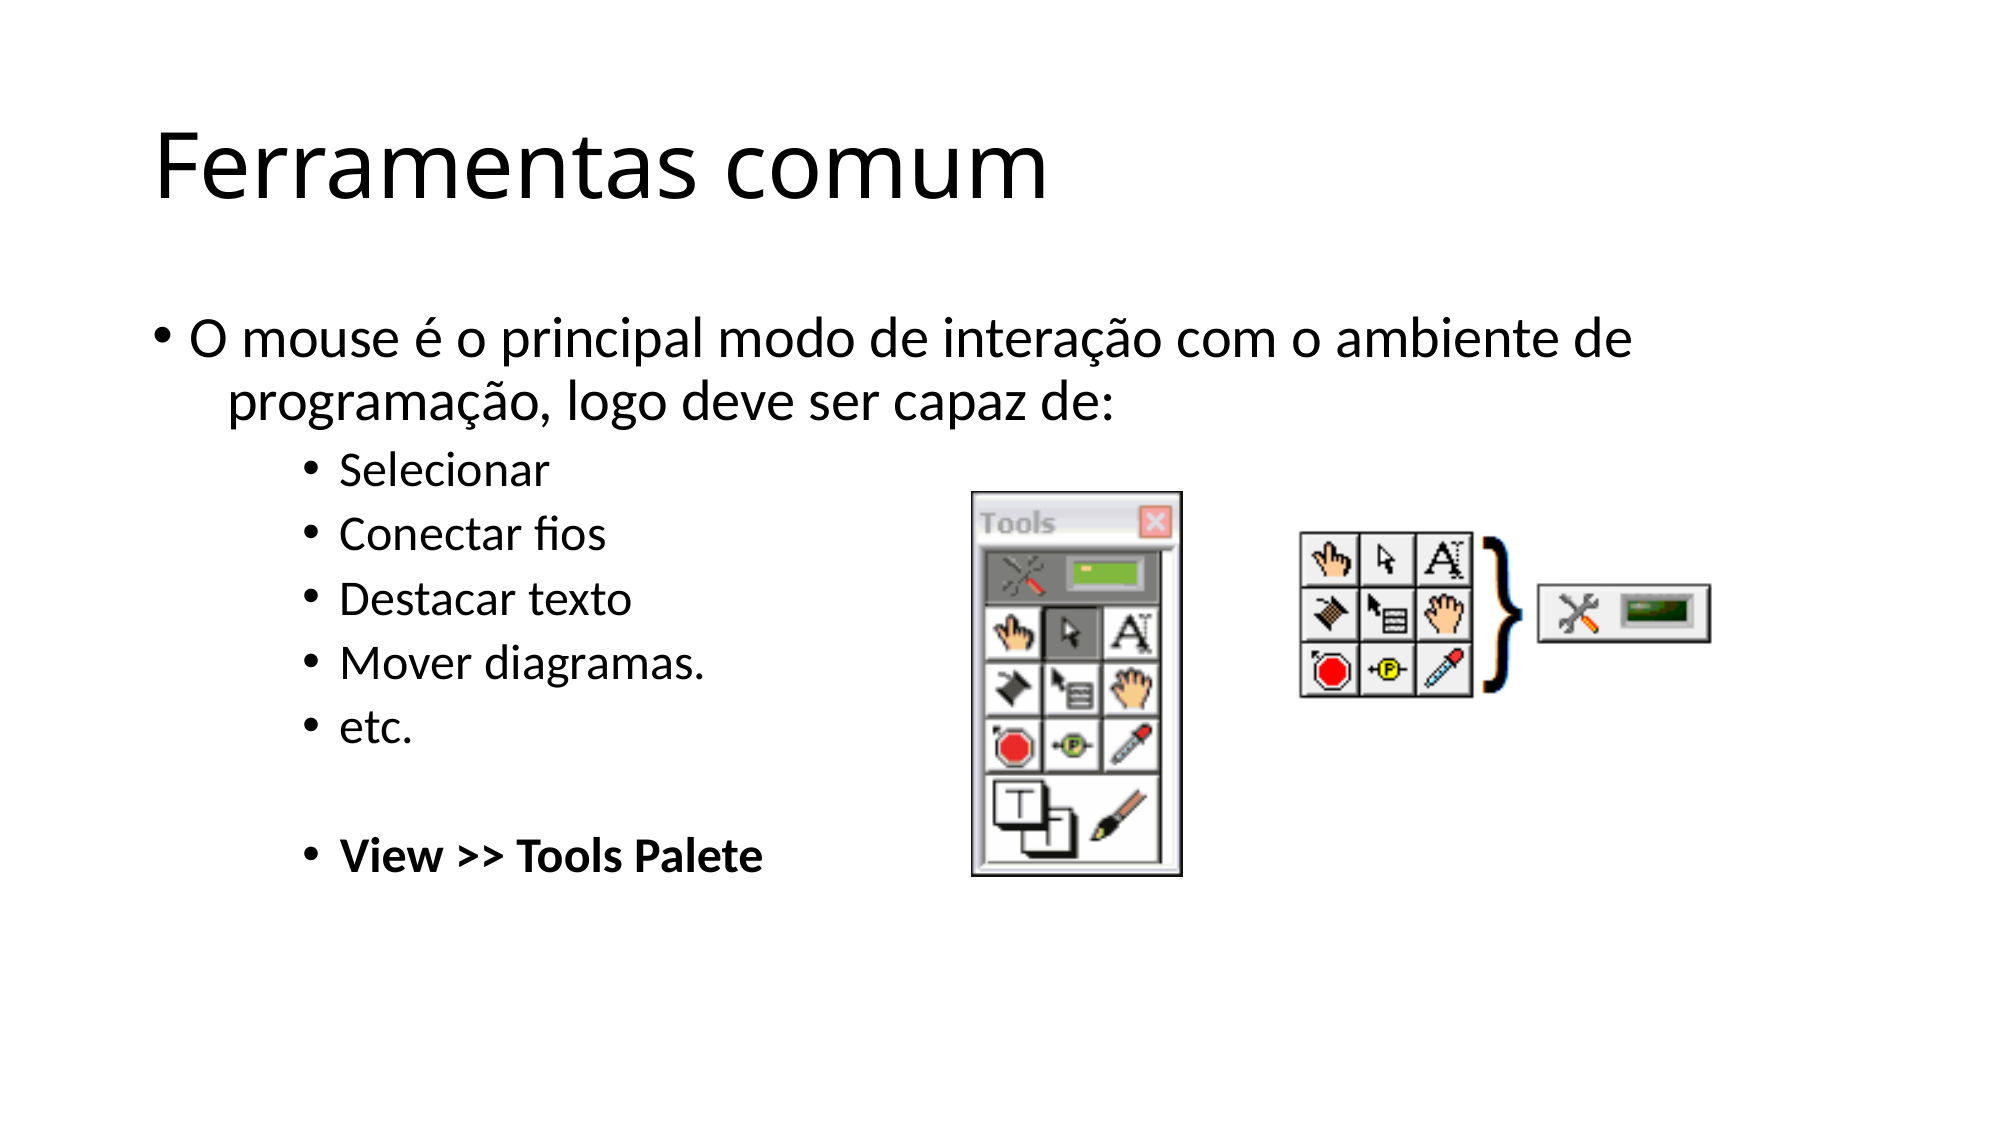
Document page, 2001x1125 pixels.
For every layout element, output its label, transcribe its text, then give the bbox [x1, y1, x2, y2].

title Ferramentas comum [137, 59, 1863, 278]
list O mouse é o principal modo de interação com o ambiente de programação, logo deve ser capaz de: Selecionar Conectar fios Destacar texto Mover diagramas. etc. View >> Tools Palete [137, 299, 1863, 1014]
picture [971, 491, 1183, 877]
picture [1283, 515, 1729, 717]
